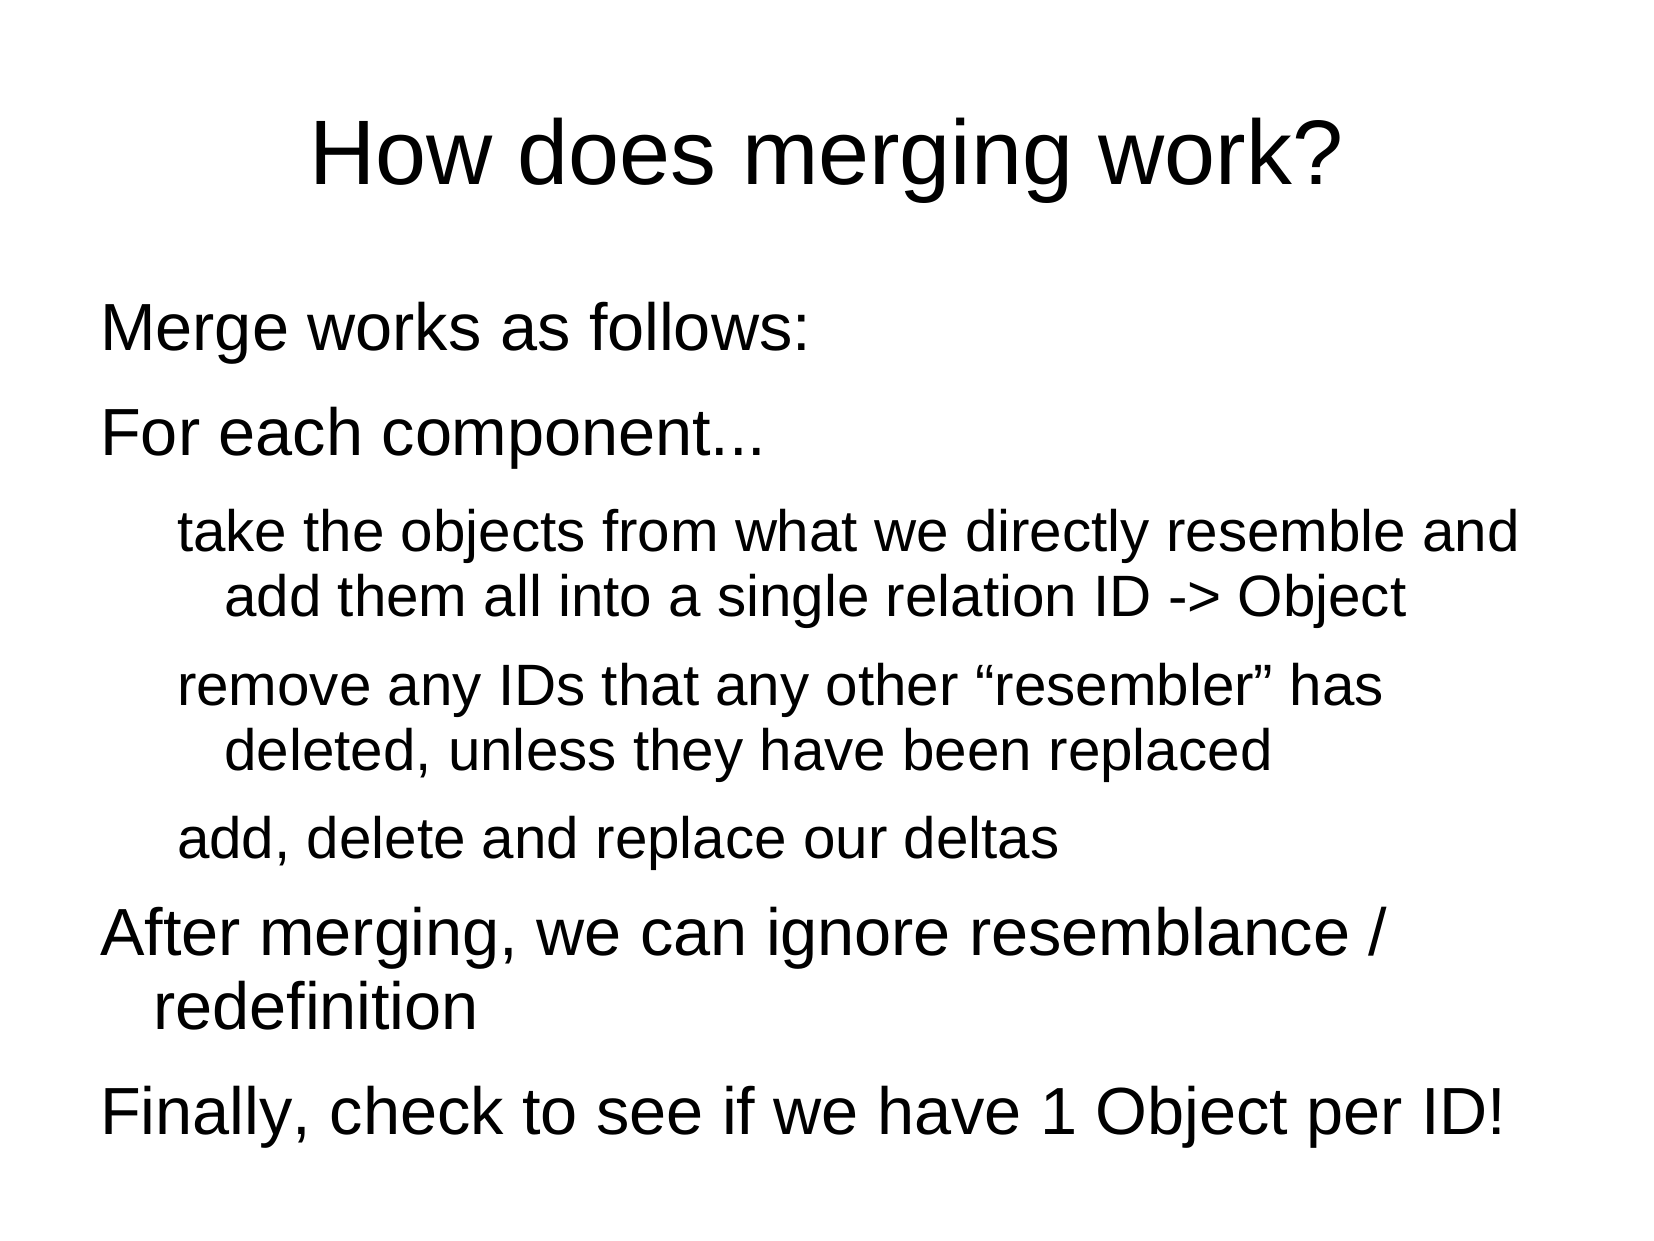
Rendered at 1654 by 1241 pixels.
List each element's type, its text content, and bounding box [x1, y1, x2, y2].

title How does merging work? [82, 56, 1571, 250]
text_box [825, 820, 855, 878]
list Merge works as follows: For each component... take the objects from what we directly resemble and add them all into a single relation ID -> Object remove any IDs that any other “resembler” has deleted, unless they have been replaced add, delete and replace our deltas After merging, we can ignore resemblance / redefinition Finally, check to see if we have 1 Object per ID! [82, 290, 1571, 1146]
